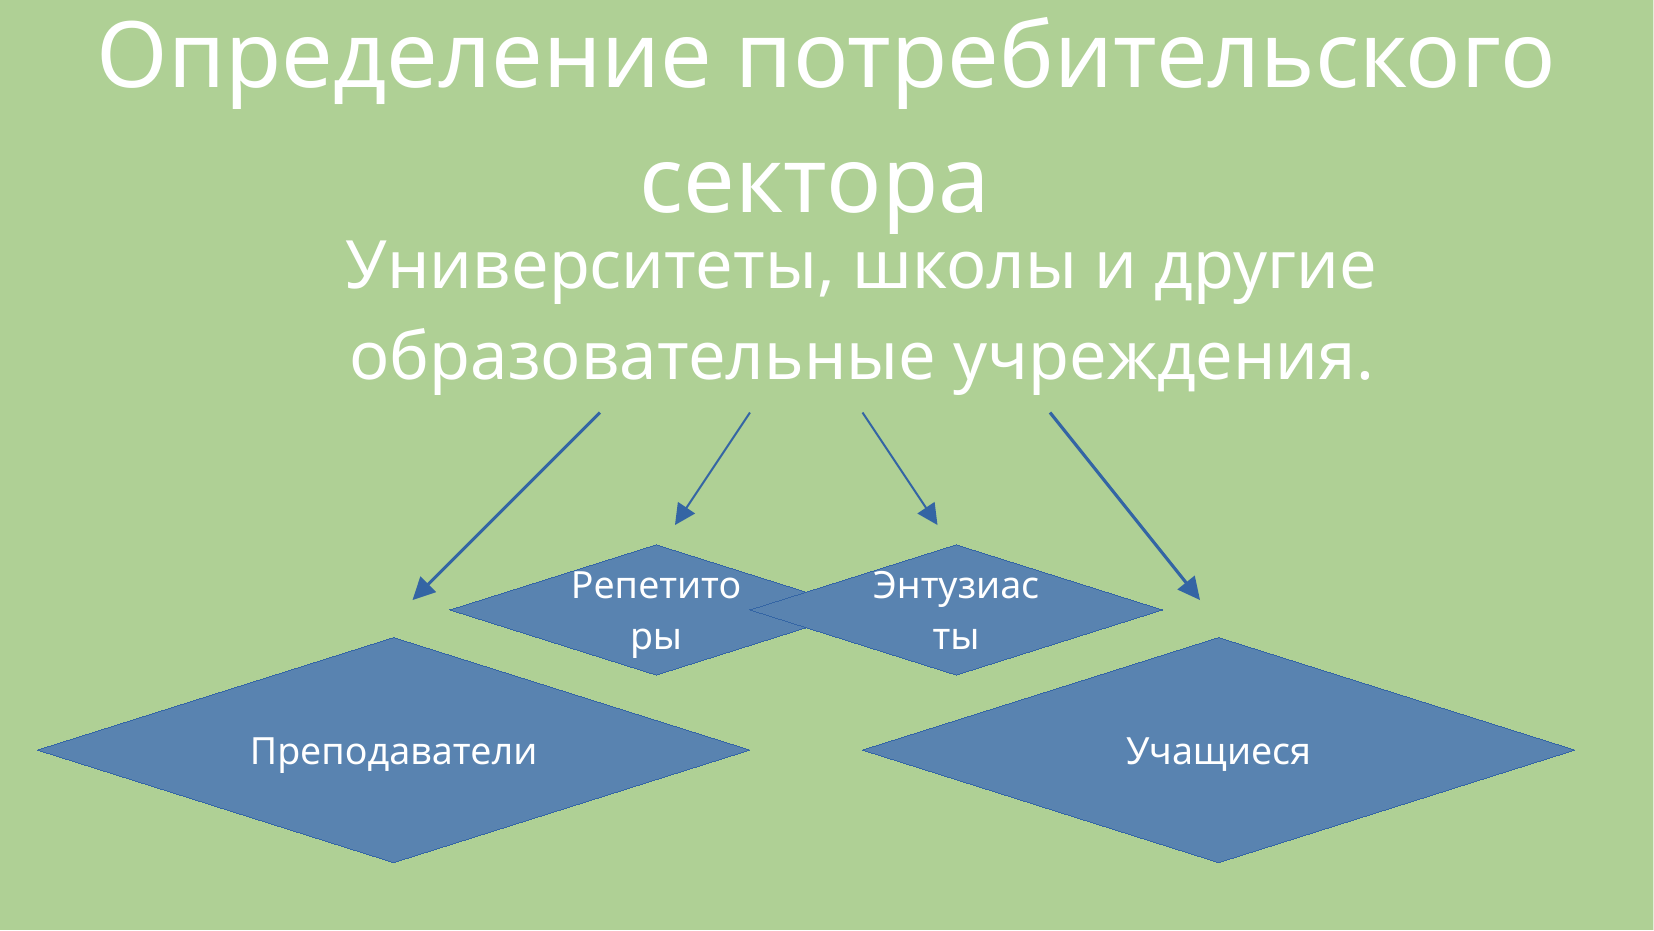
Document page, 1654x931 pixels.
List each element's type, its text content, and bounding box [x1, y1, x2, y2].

list Университеты, школы и другие образовательные учреждения. [82, 217, 1571, 758]
text_box Учащиеся [862, 637, 1575, 863]
text_box Преподаватели [37, 637, 750, 863]
text_box Энтузиасты [749, 544, 1163, 676]
title Определение потребительского сектора [82, 2, 1571, 217]
text_box Репетиторы [449, 544, 806, 676]
